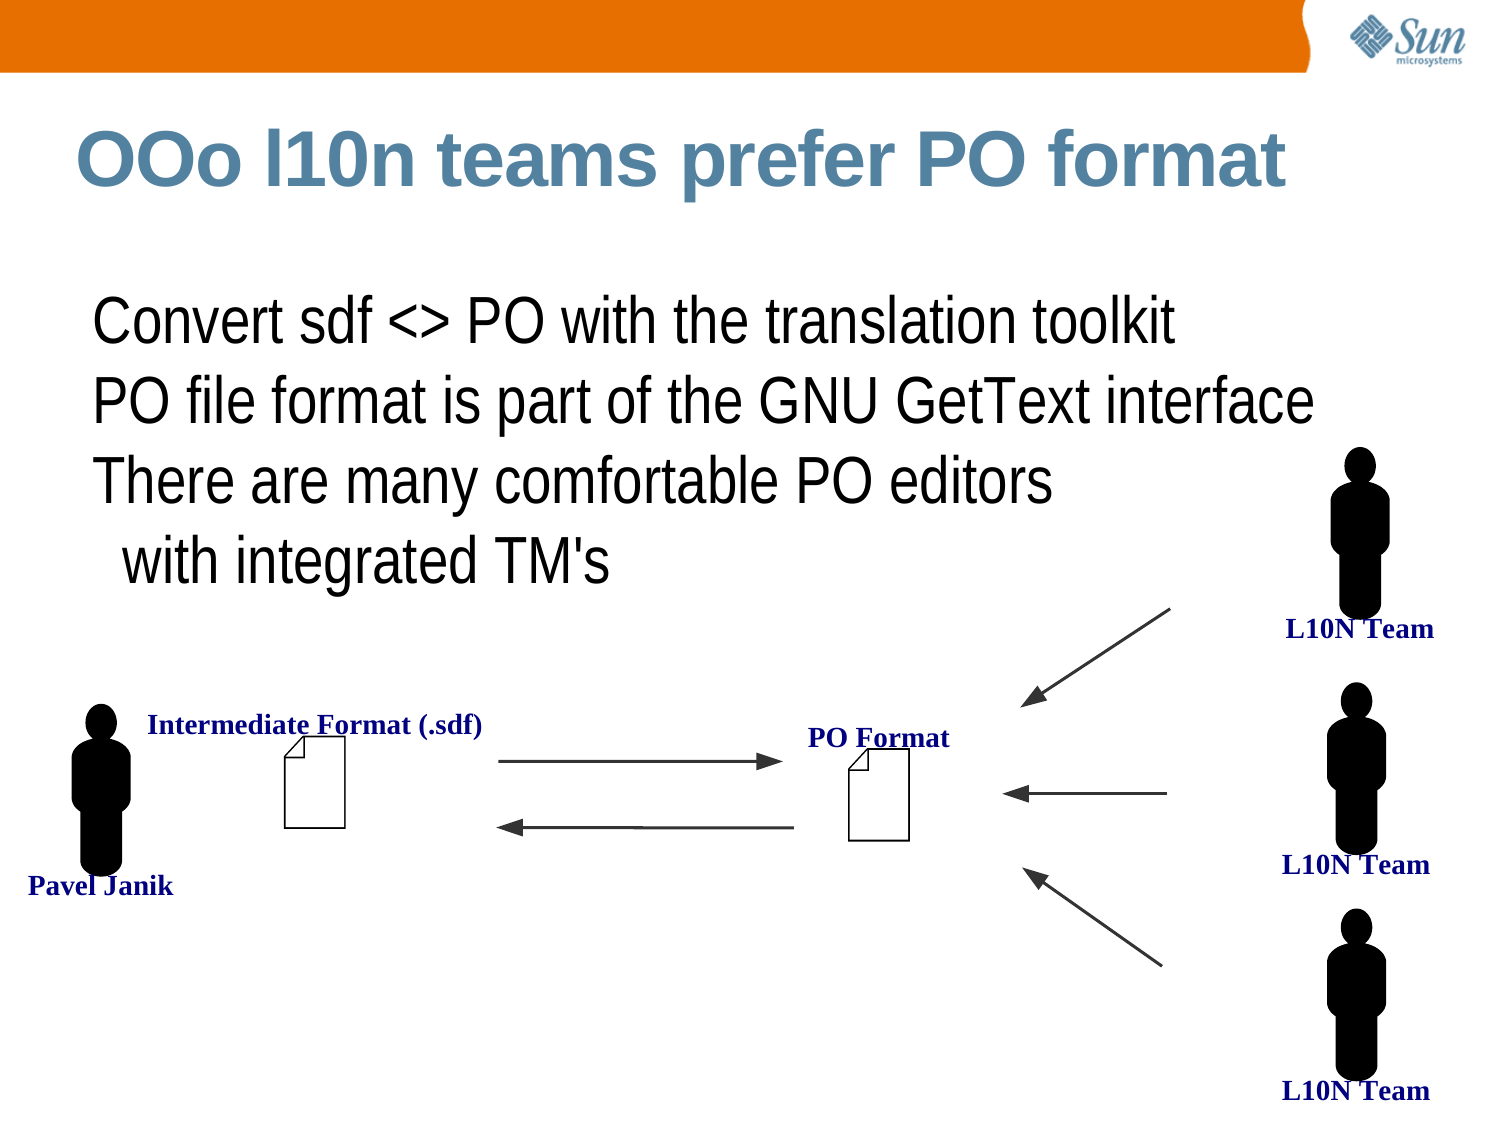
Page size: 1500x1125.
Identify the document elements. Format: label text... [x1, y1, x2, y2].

title OOo l10n teams prefer PO format [75, 122, 1438, 228]
picture [283, 735, 346, 829]
picture [0, 0, 1500, 75]
picture [1326, 908, 1387, 1082]
picture [71, 703, 131, 877]
picture [1340, 446, 1390, 620]
picture [1326, 682, 1387, 856]
text_box Convert sdf <> PO with the translation toolkit PO file format is part of the GNU GetText interface There are many comfortable PO editors with integrated TM's [77, 290, 1340, 660]
picture [848, 748, 910, 842]
